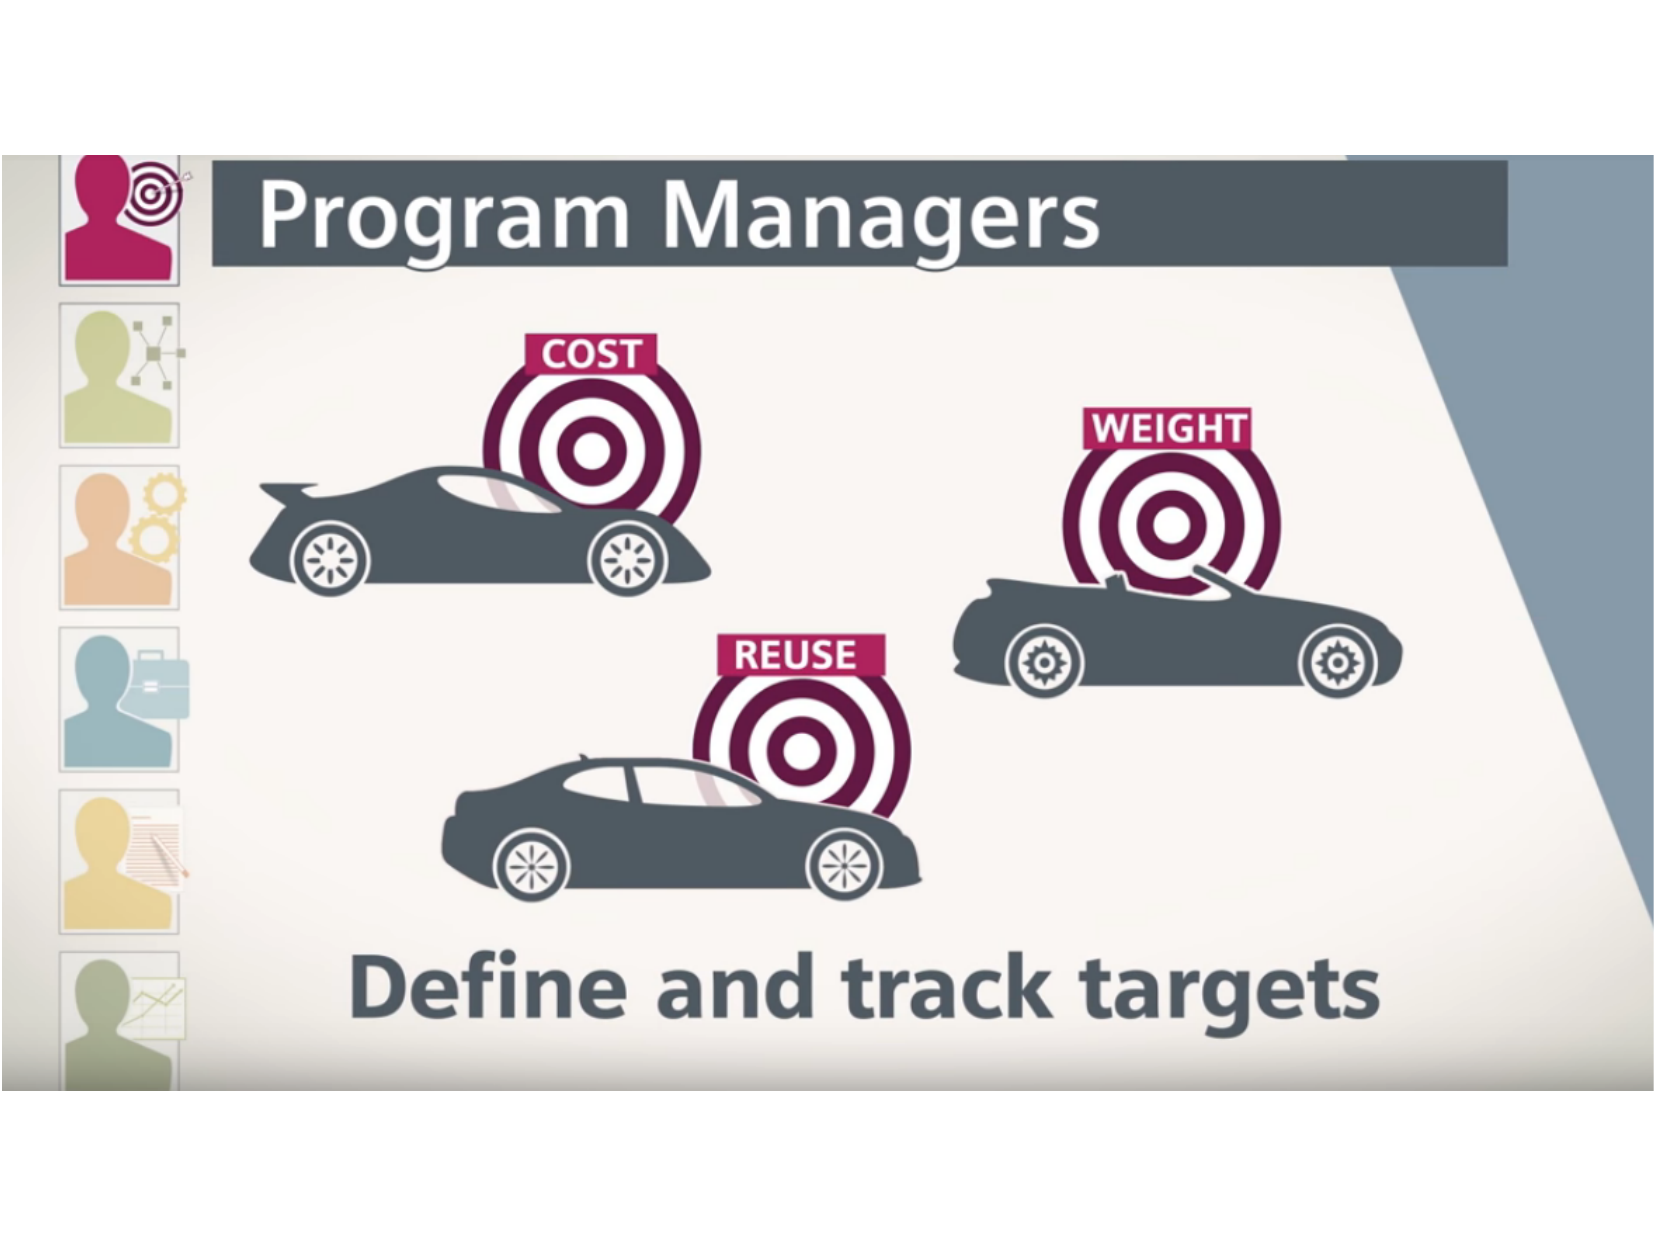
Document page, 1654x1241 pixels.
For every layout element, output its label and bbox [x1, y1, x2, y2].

picture [2, 155, 1654, 1091]
